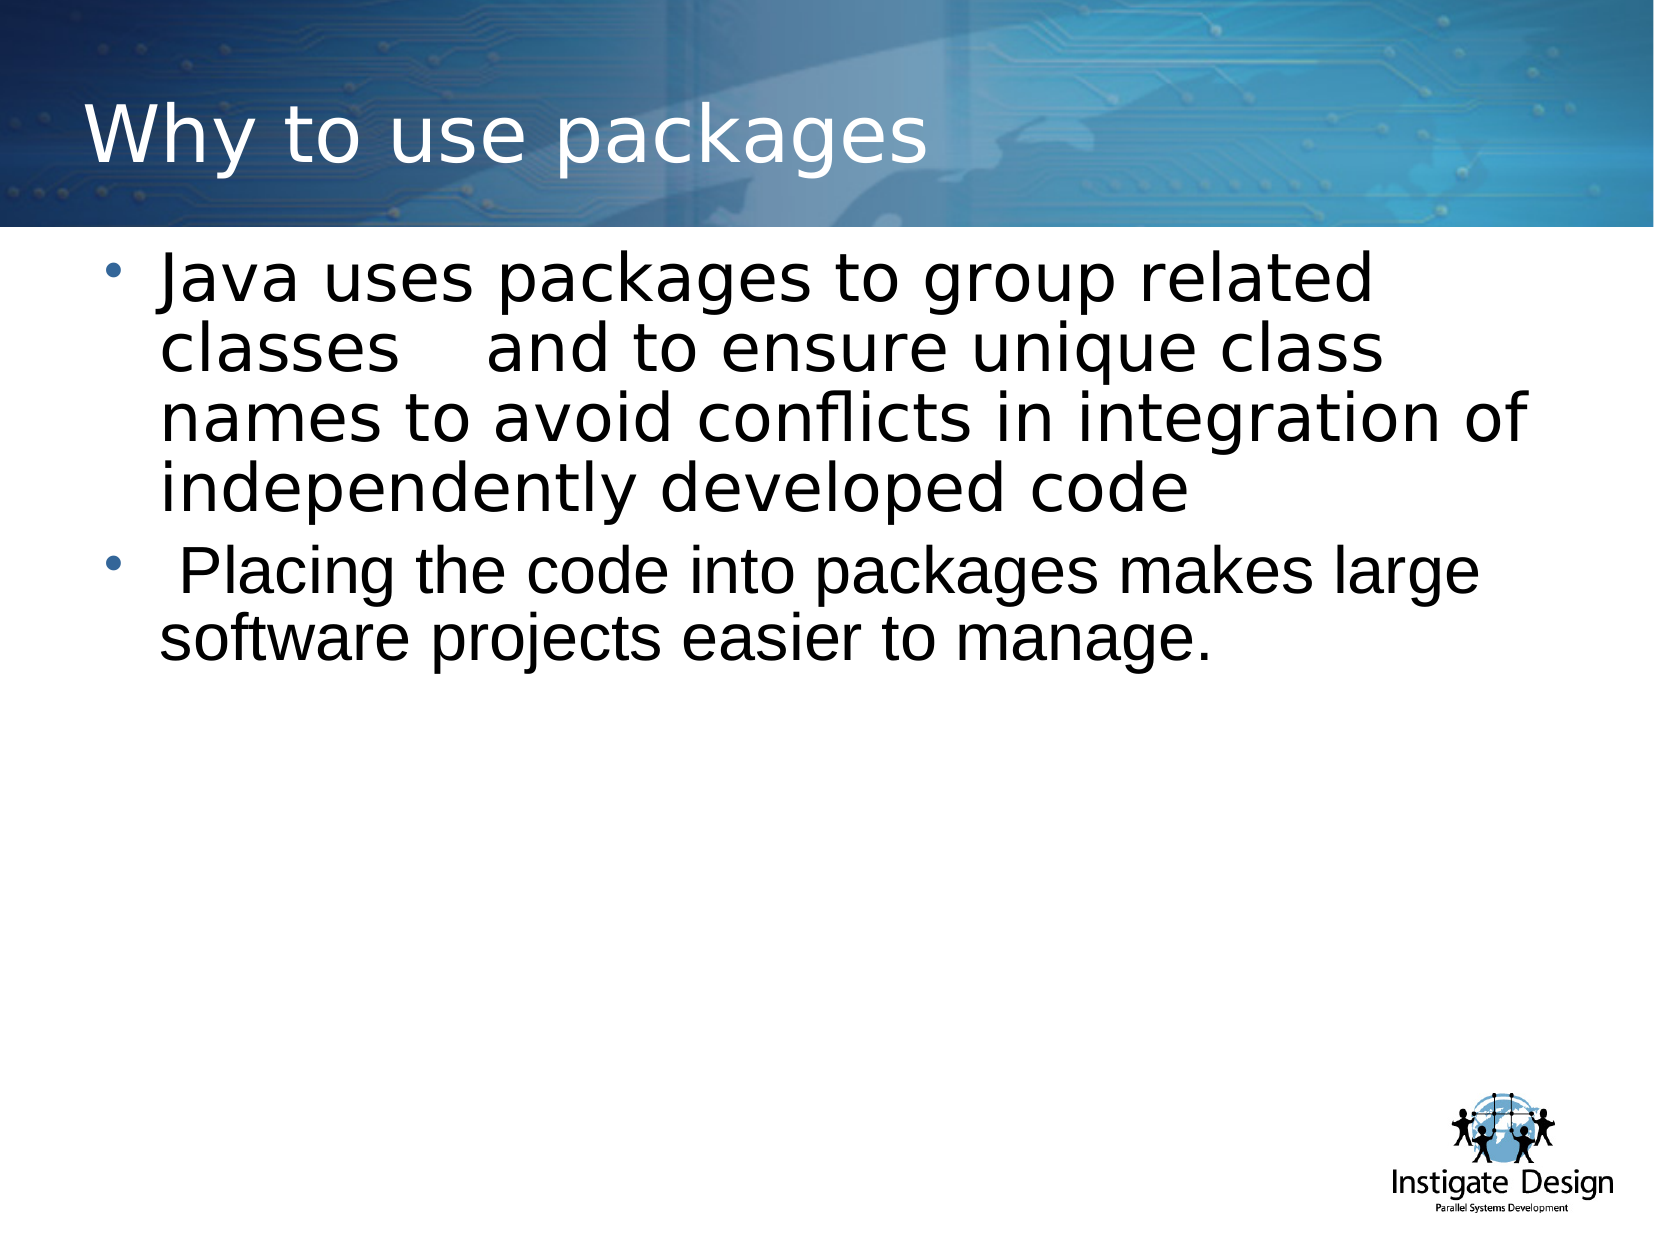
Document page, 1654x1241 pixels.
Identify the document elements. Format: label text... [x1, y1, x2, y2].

picture [1393, 1093, 1613, 1213]
picture [0, 0, 1654, 227]
list Java uses packages to group related classes and to ensure unique class names to avoid conflicts in integration of independently developed code Placing the code into packages makes large software projects easier to manage. [48, 245, 1568, 1131]
title Why to use packages [82, 49, 1570, 228]
